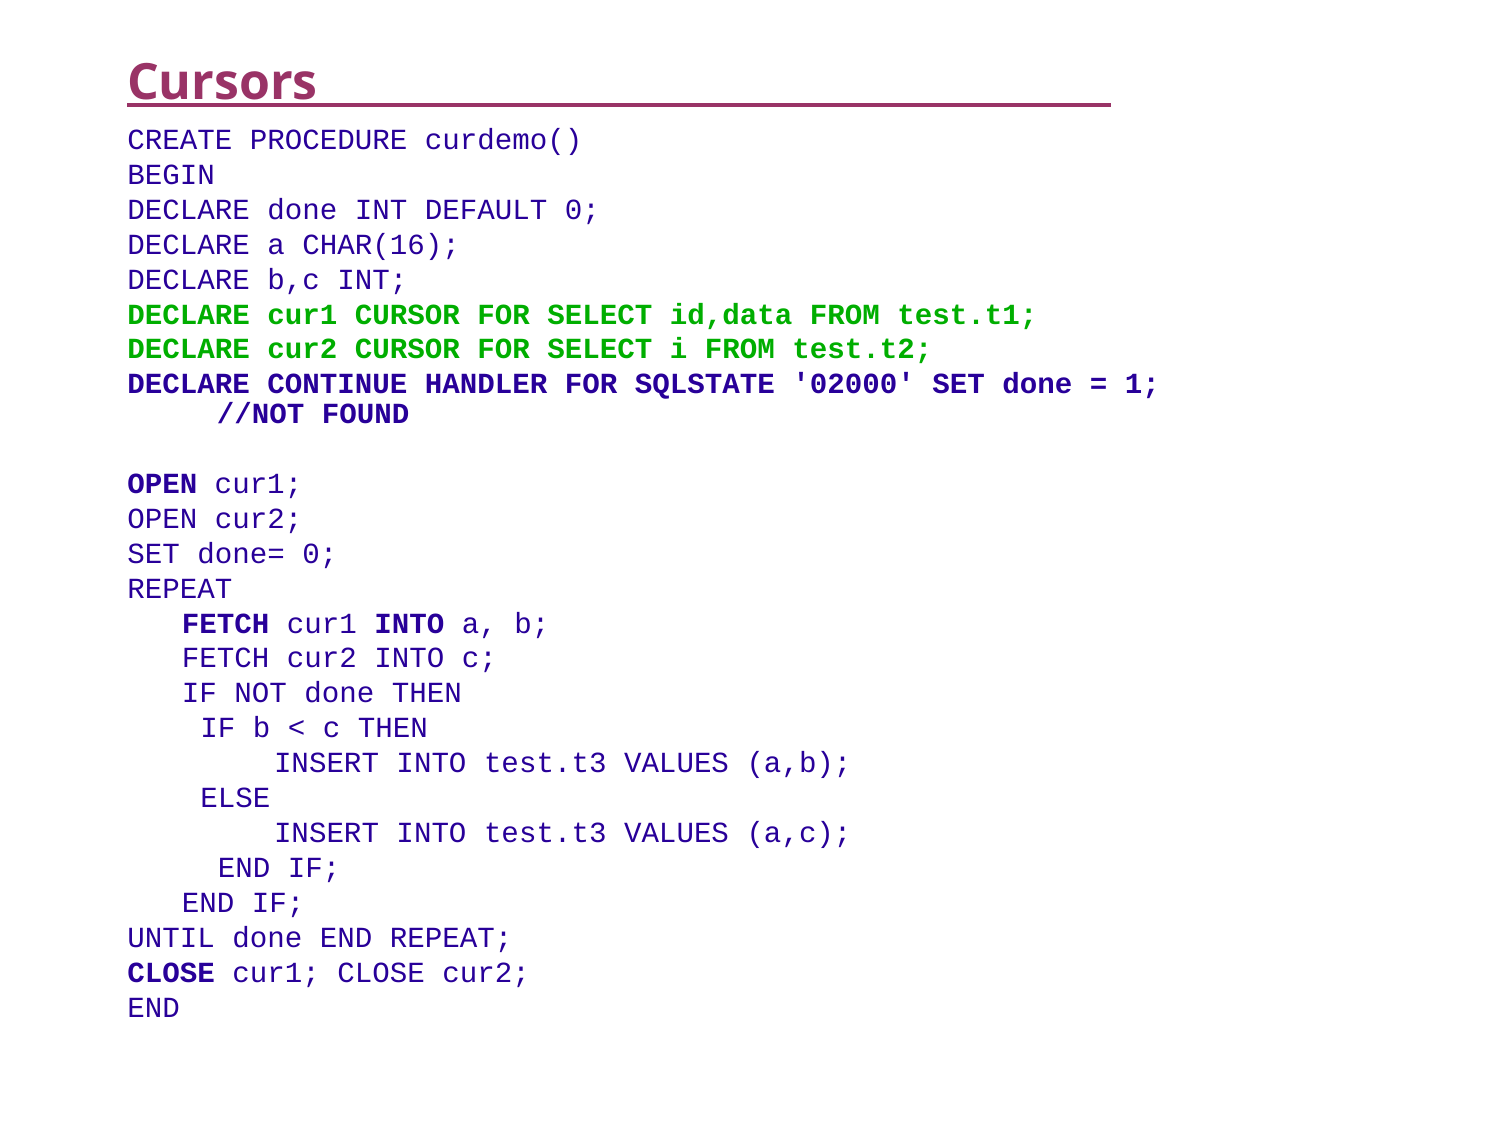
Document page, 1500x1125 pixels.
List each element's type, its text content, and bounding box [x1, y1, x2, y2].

title Cursors [112, 11, 1388, 118]
list CREATE PROCEDURE curdemo() BEGIN DECLARE done INT DEFAULT 0; DECLARE a CHAR(16); DECLARE b,c INT; DECLARE cur1 CURSOR FOR SELECT id,data FROM test.t1; DECLARE cur2 CURSOR FOR SELECT i FROM test.t2; DECLARE CONTINUE HANDLER FOR SQLSTATE '02000' SET done = 1; //NOT FOUND OPEN cur1; OPEN cur2; SET done= 0; REPEAT FETCH cur1 INTO a, b; FETCH cur2 INTO c; IF NOT done THEN IF b < c THEN INSERT INTO test.t3 VALUES (a,b); ELSE INSERT INTO test.t3 VALUES (a,c); END IF; END IF; UNTIL done END REPEAT; CLOSE cur1; CLOSE cur2; END [112, 118, 1388, 1076]
